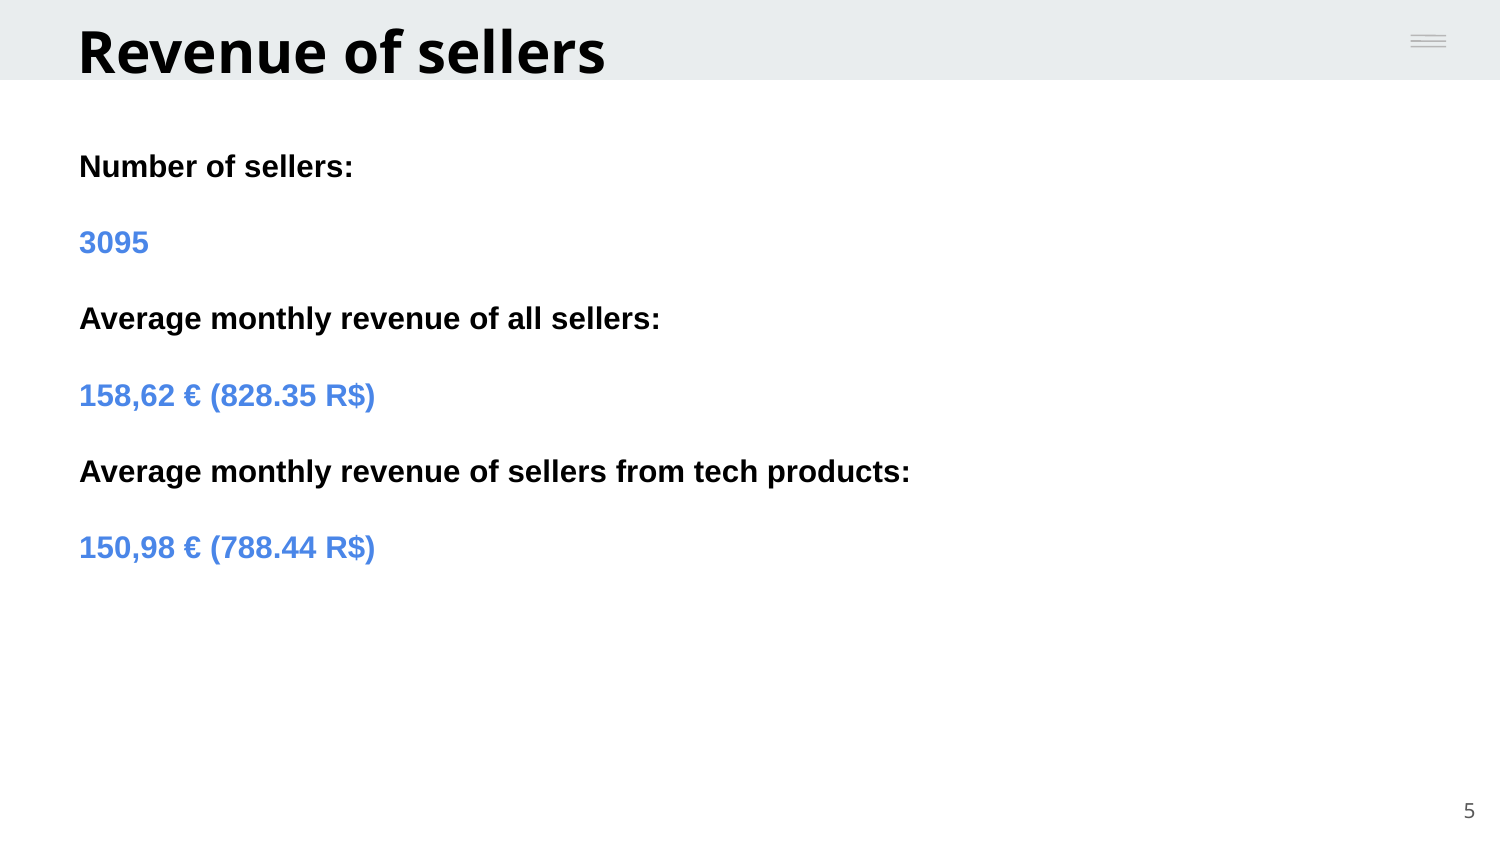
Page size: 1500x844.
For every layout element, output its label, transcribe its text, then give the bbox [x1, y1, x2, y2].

title Revenue of sellers [47, 0, 1310, 88]
list Number of sellers: 3095 Average monthly revenue of all sellers: 158,62 € (828.35 R$) Average monthly revenue of sellers from tech products: 150,98 € (788.44 R$) [64, 125, 1356, 743]
slide_number <number> [1400, 779, 1491, 844]
